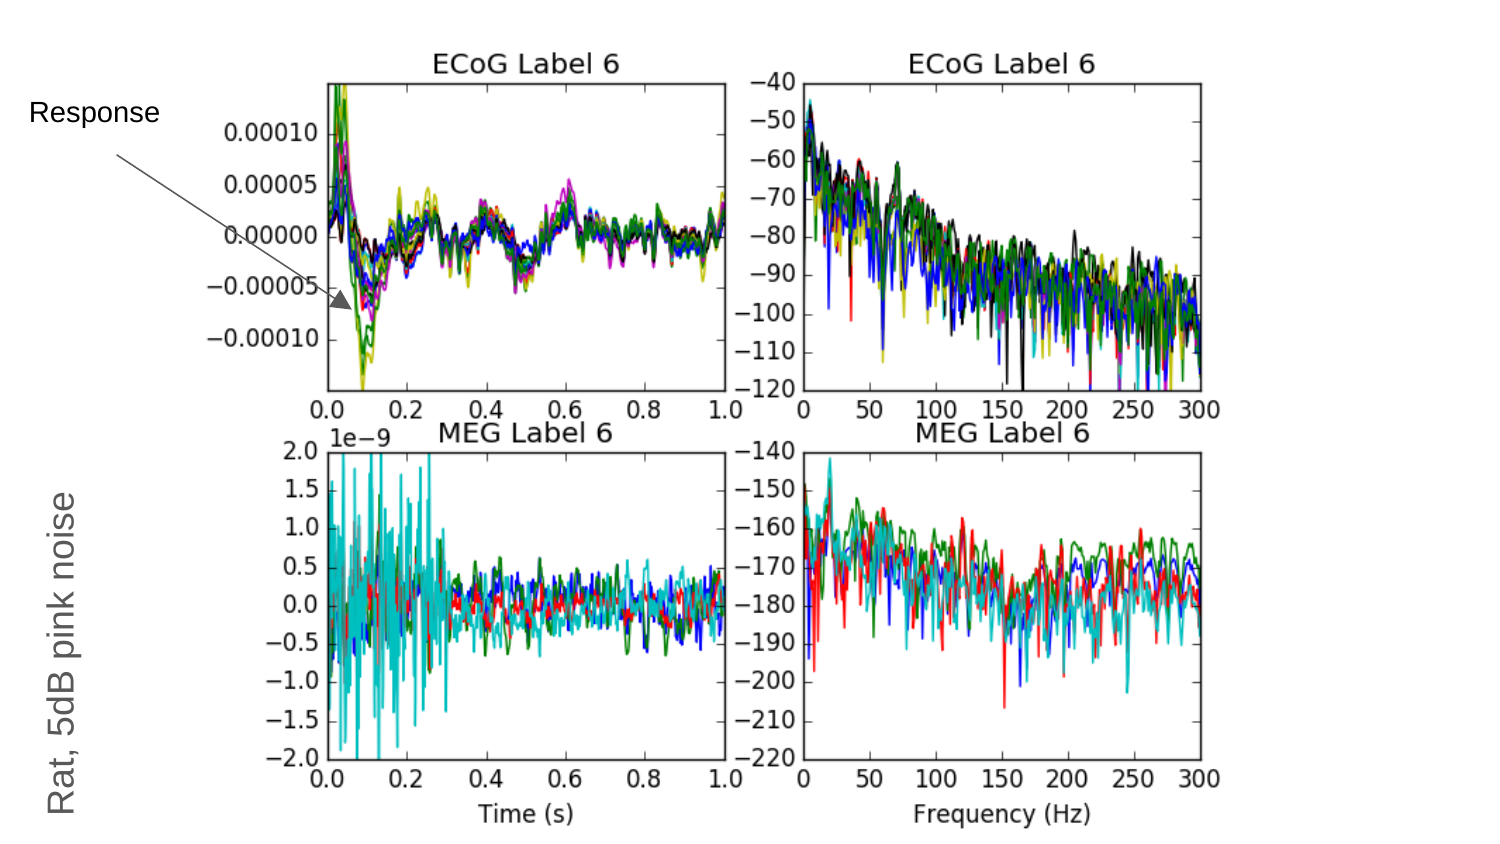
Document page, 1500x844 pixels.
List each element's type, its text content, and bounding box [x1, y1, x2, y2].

text_box Response [14, 78, 188, 145]
picture [187, 0, 1313, 844]
list Rat, 5dB pink noise [8, 0, 109, 832]
